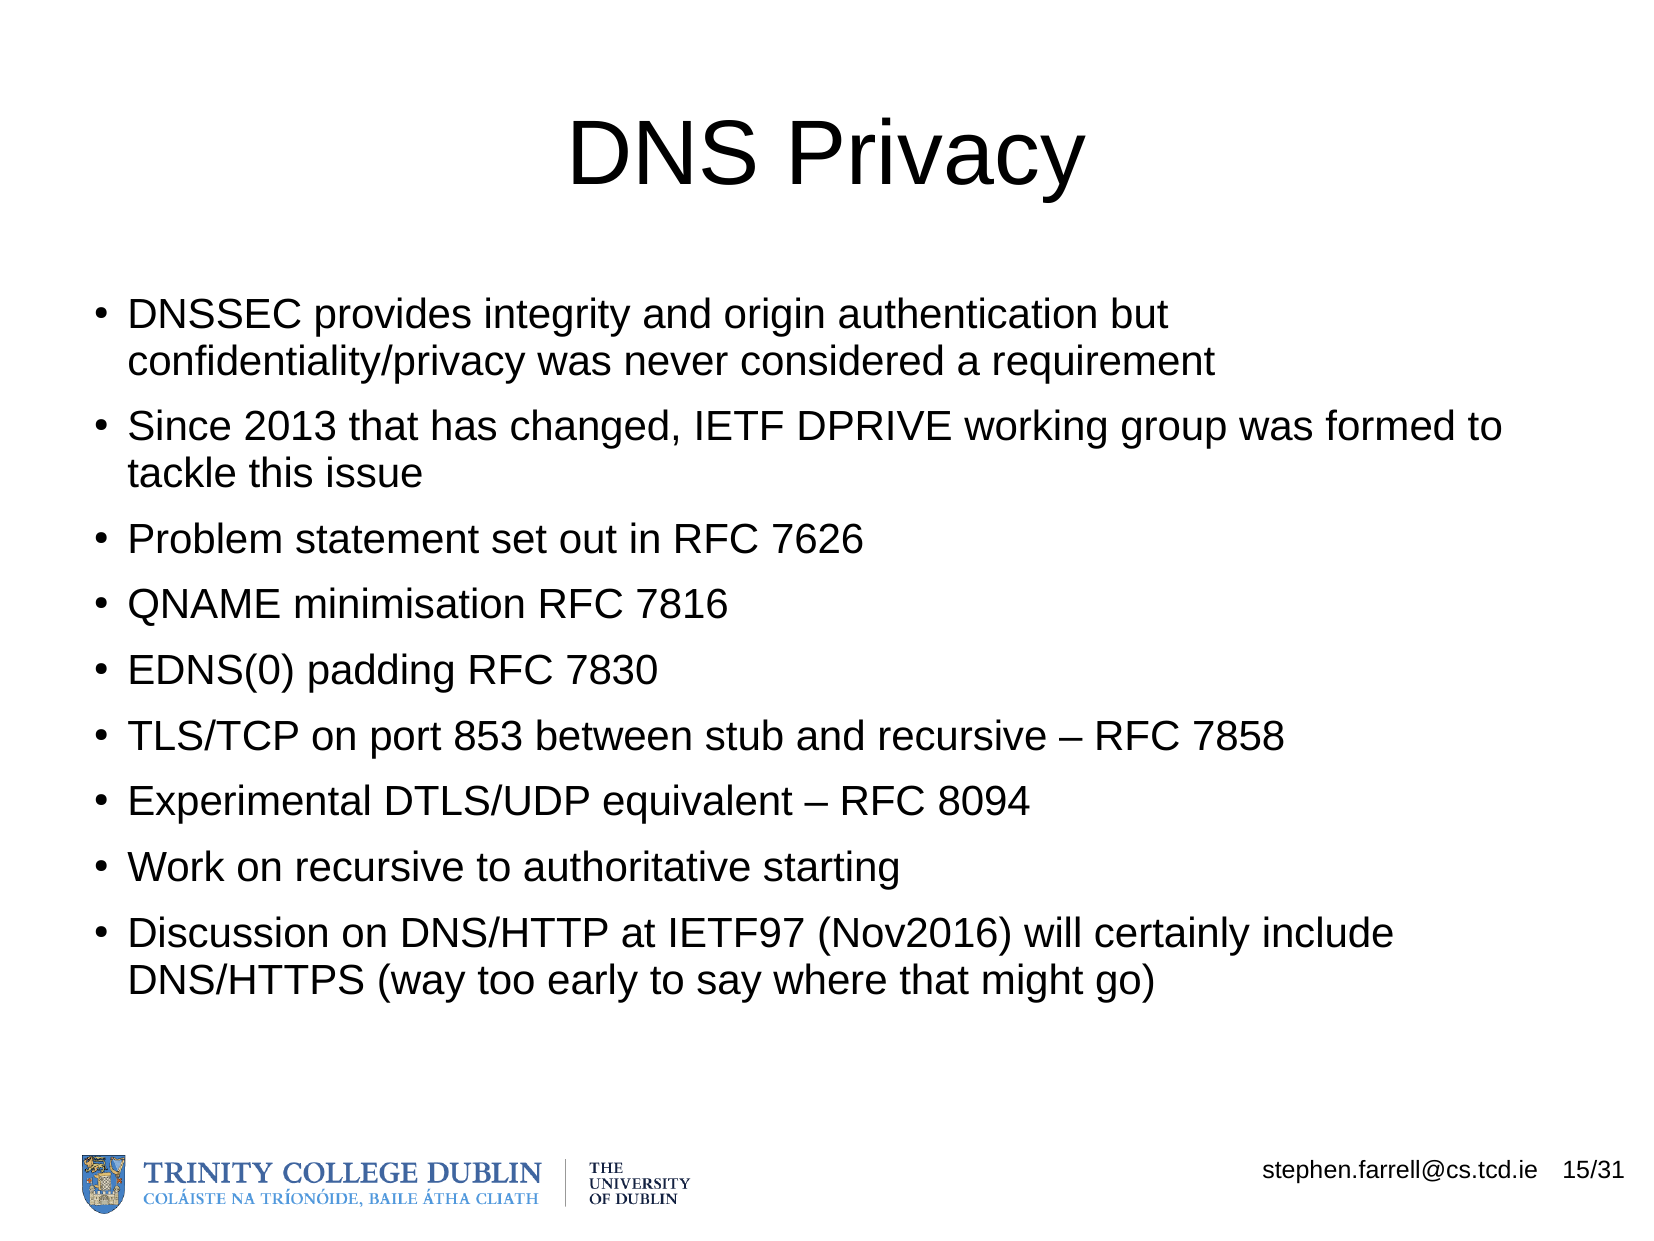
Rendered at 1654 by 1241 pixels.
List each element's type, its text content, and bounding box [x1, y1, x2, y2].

picture [82, 1155, 694, 1214]
title DNS Privacy [82, 49, 1571, 257]
list DNSSEC provides integrity and origin authentication but confidentiality/privacy was never considered a requirement Since 2013 that has changed, IETF DPRIVE working group was formed to tackle this issue Problem statement set out in RFC 7626 QNAME minimisation RFC 7816 EDNS(0) padding RFC 7830 TLS/TCP on port 853 between stub and recursive – RFC 7858 Experimental DTLS/UDP equivalent – RFC 8094 Work on recursive to authoritative starting Discussion on DNS/HTTP at IETF97 (Nov2016) will certainly include DNS/HTTPS (way too early to say where that might go) [82, 290, 1571, 1010]
